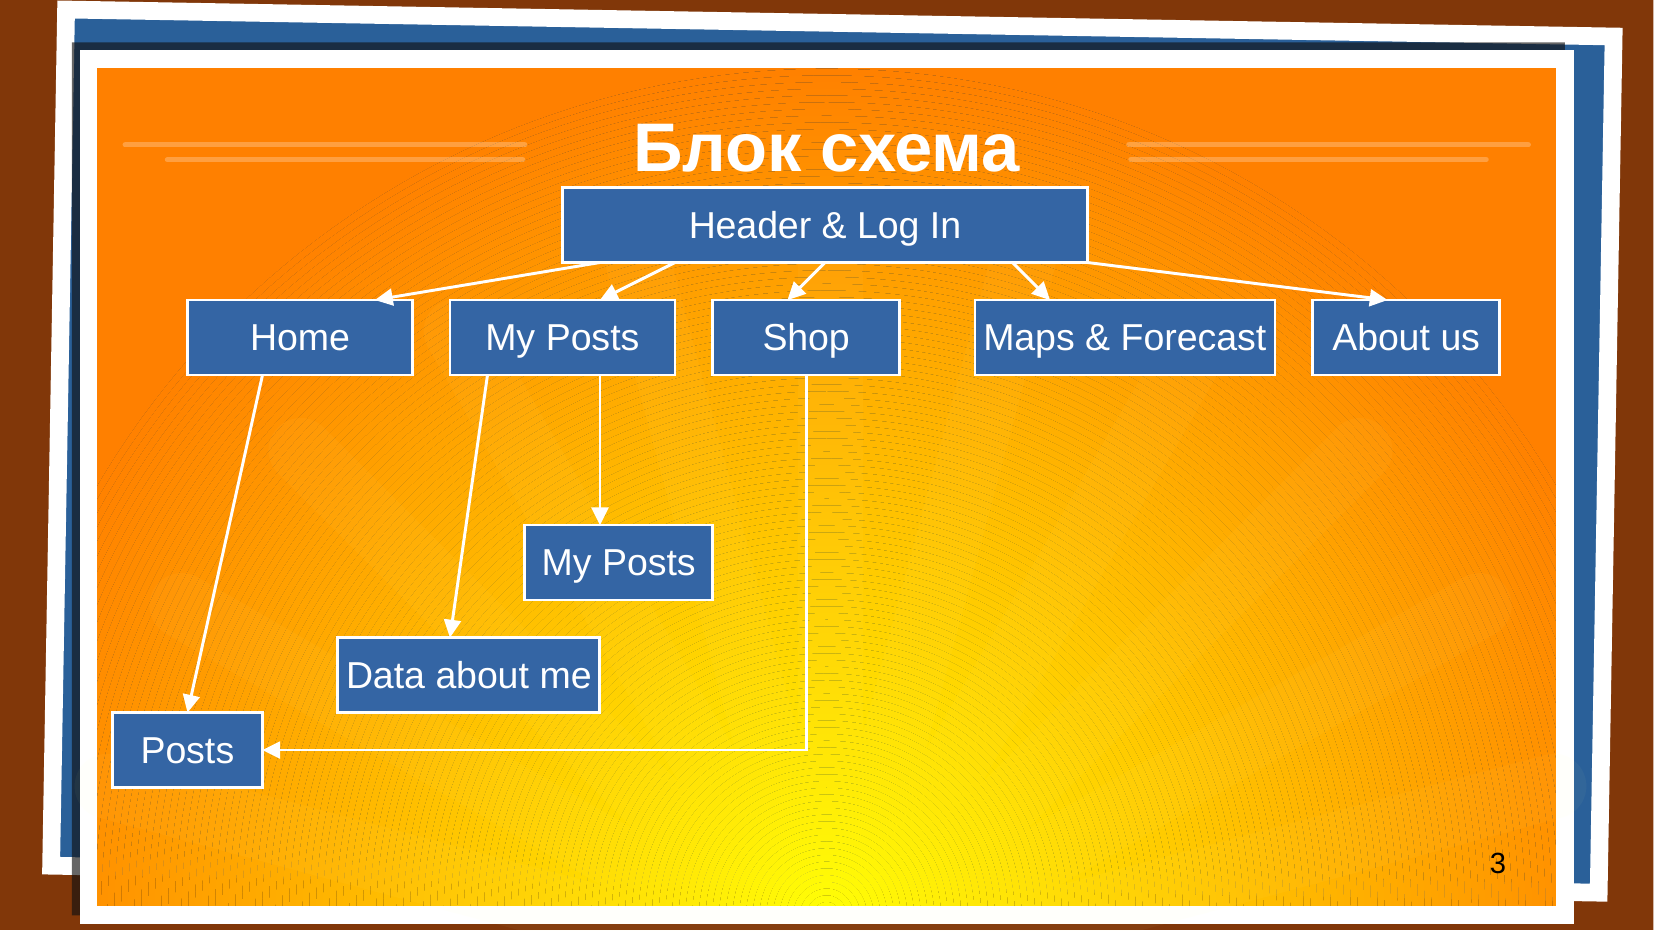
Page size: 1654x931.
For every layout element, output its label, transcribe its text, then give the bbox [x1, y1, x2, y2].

text_box About us [1312, 300, 1500, 376]
text_box Header & Log In [562, 187, 1088, 263]
title Блок схема [531, 73, 1123, 222]
text_box Data about me [337, 637, 600, 713]
text_box Shop [712, 300, 900, 376]
text_box Home [187, 300, 413, 376]
text_box My Posts [450, 300, 676, 376]
text_box Posts [112, 712, 263, 788]
text_box Maps & Forecast [975, 300, 1276, 376]
text_box My Posts [524, 525, 713, 601]
